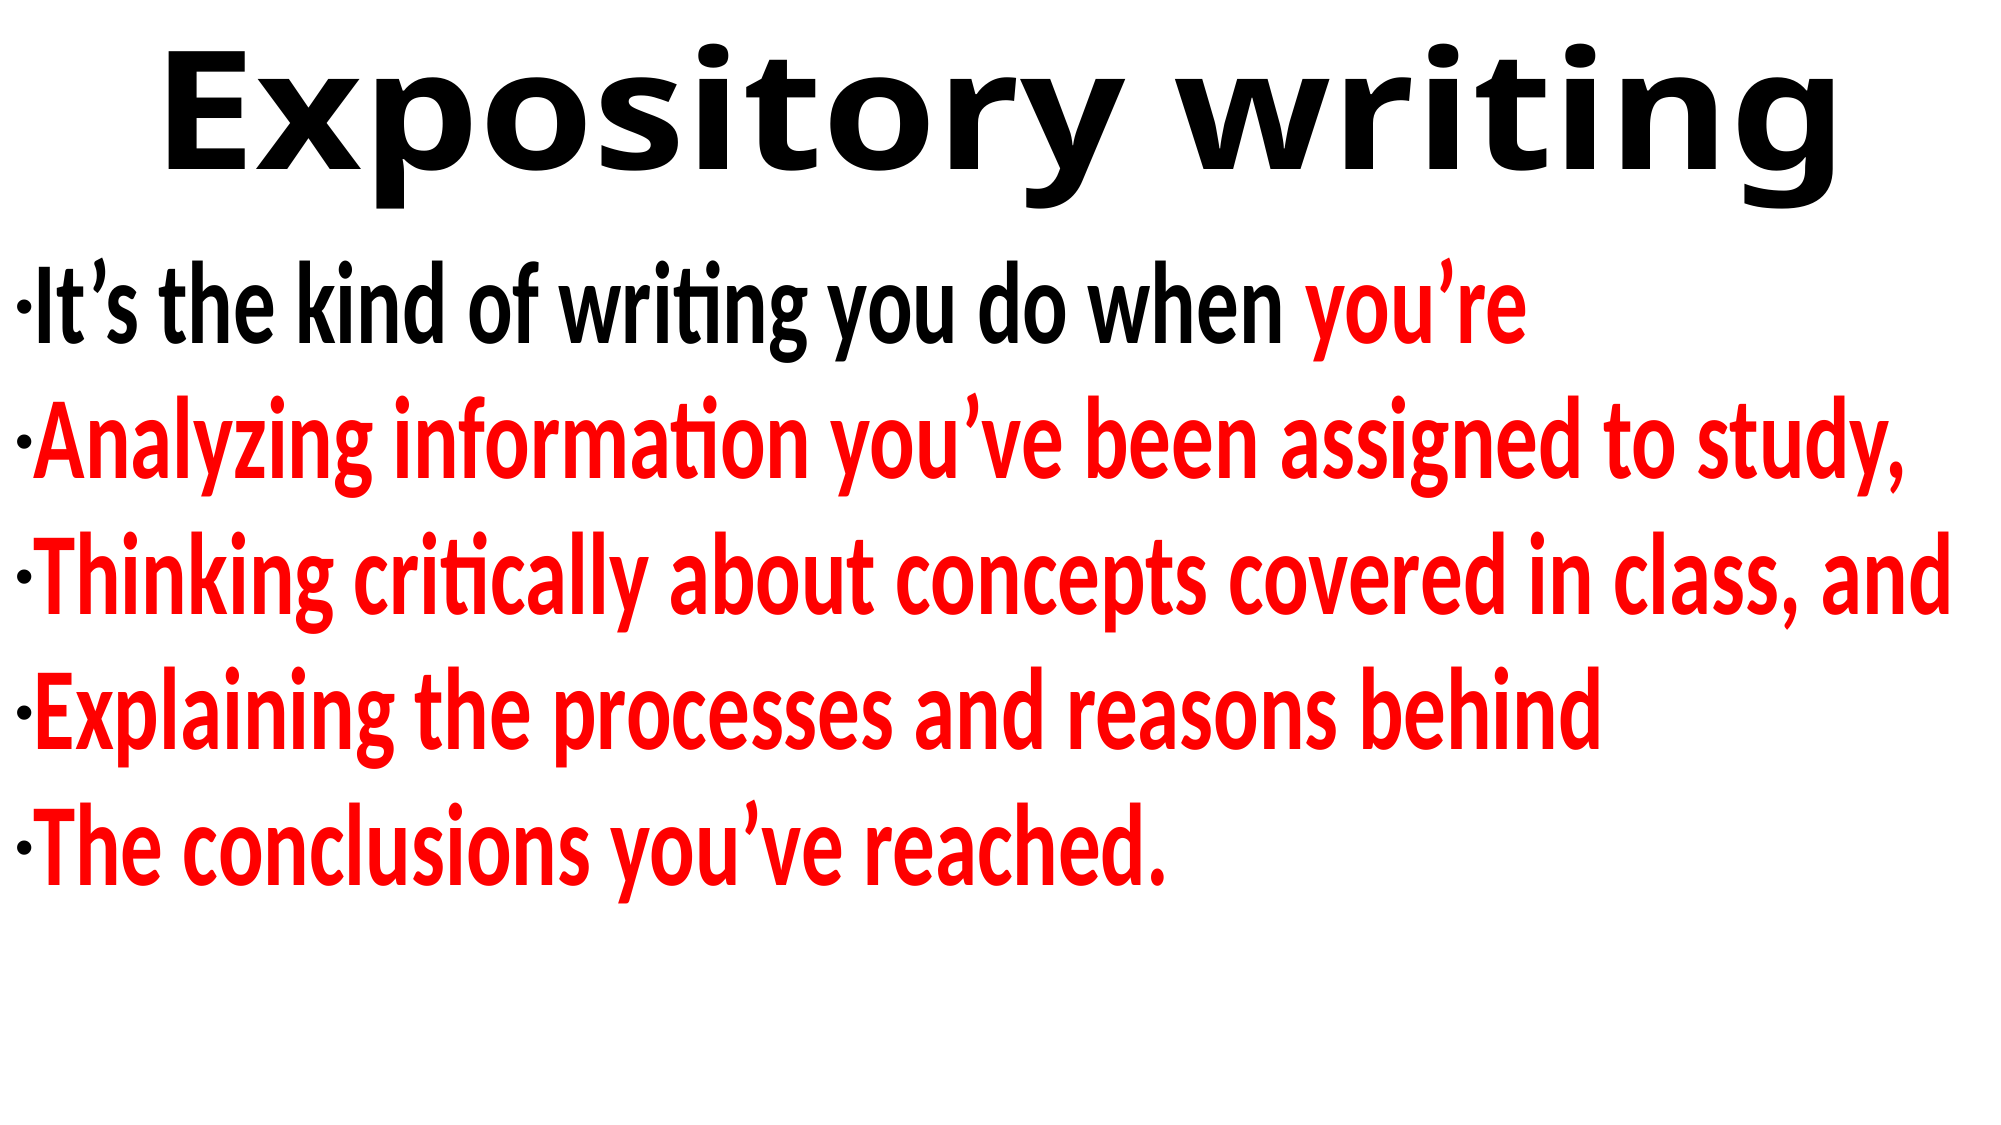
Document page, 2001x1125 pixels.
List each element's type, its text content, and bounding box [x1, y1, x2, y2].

list It’s the kind of writing you do when you’re Analyzing information you’ve been assigned to study, Thinking critically about concepts covered in class, and Explaining the processes and reasons behind The conclusions you’ve reached. [0, 251, 1983, 1014]
title Expository writing [137, 0, 1863, 218]
